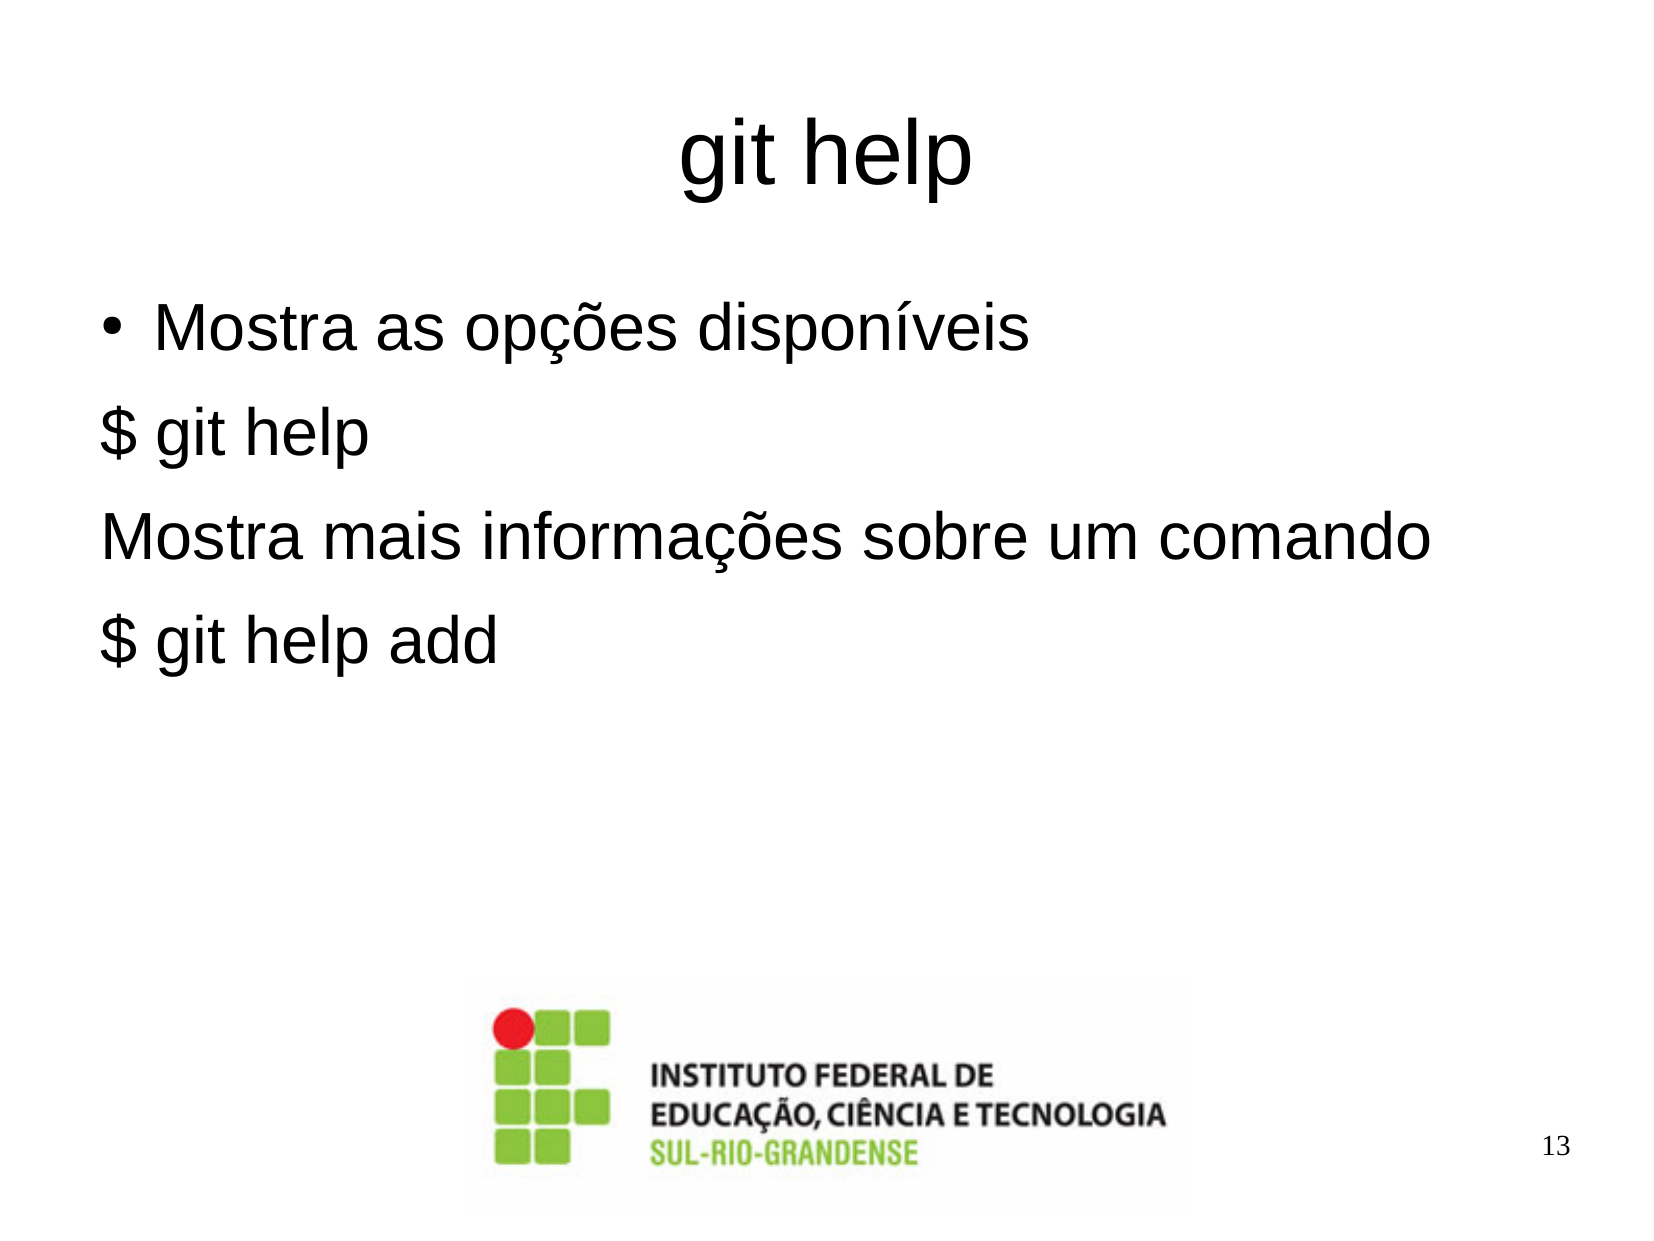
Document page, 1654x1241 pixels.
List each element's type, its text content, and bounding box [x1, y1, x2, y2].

picture [465, 1094, 1189, 1211]
title git help [82, 56, 1571, 250]
list Mostra as opções disponíveis $ git help Mostra mais informações sobre um comando $ git help add [82, 290, 1571, 1094]
